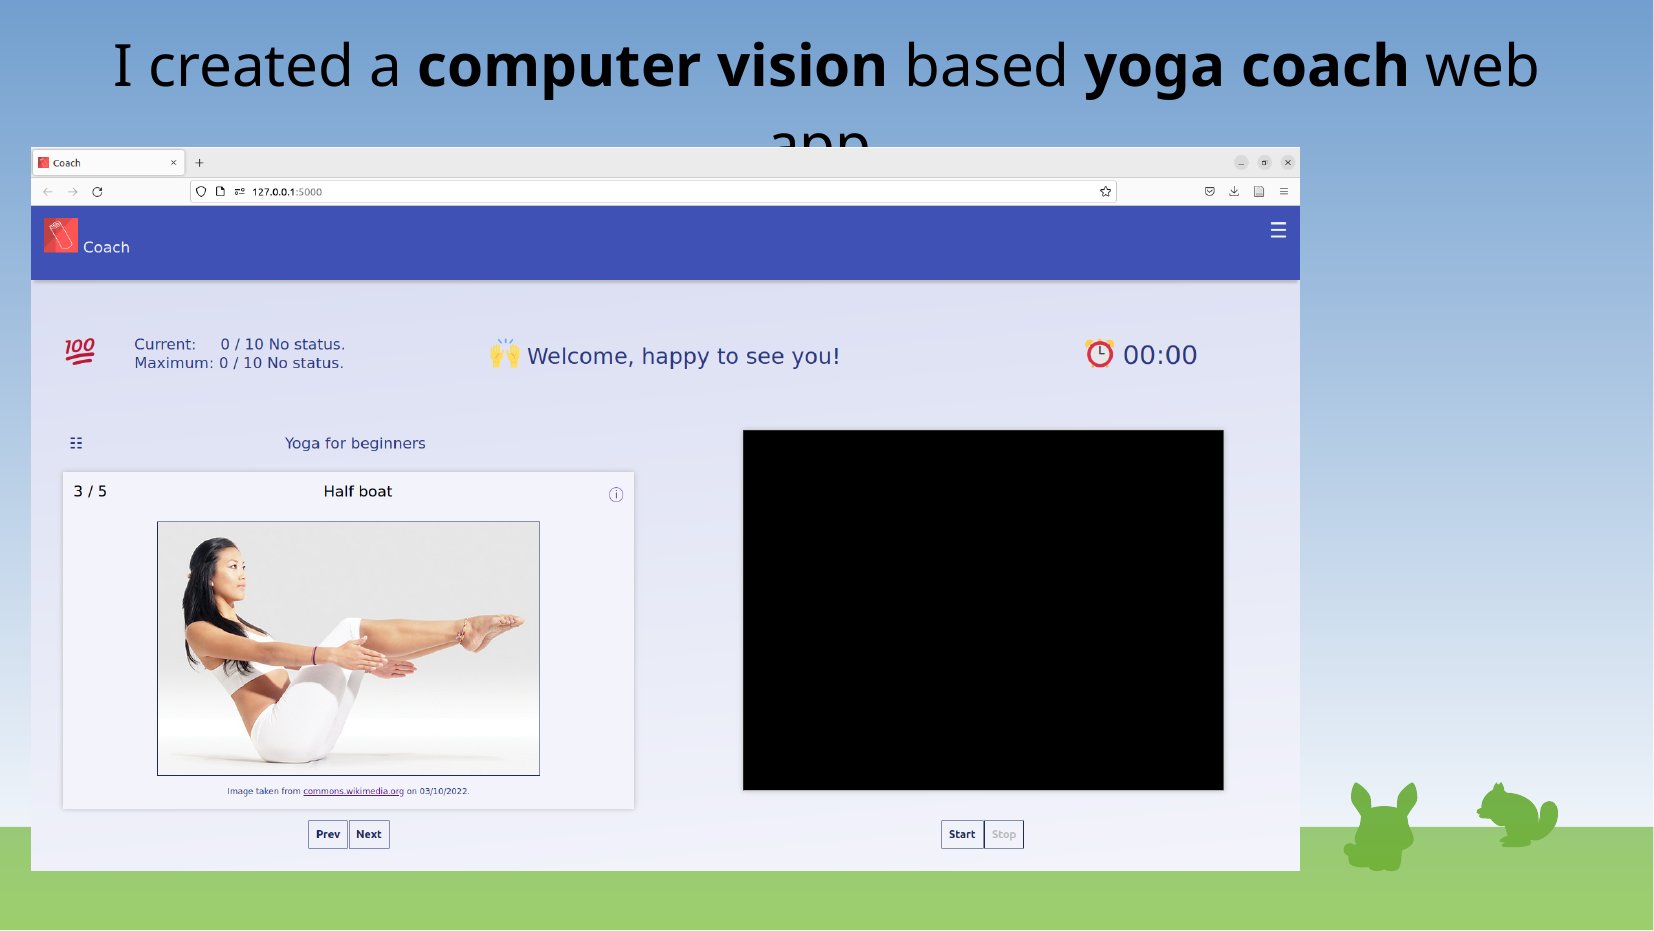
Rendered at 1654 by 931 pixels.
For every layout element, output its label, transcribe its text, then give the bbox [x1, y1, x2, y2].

picture [31, 147, 1300, 871]
text_box [0, 0, 1654, 931]
title I created a computer vision based yoga coach web app [88, 29, 1565, 178]
